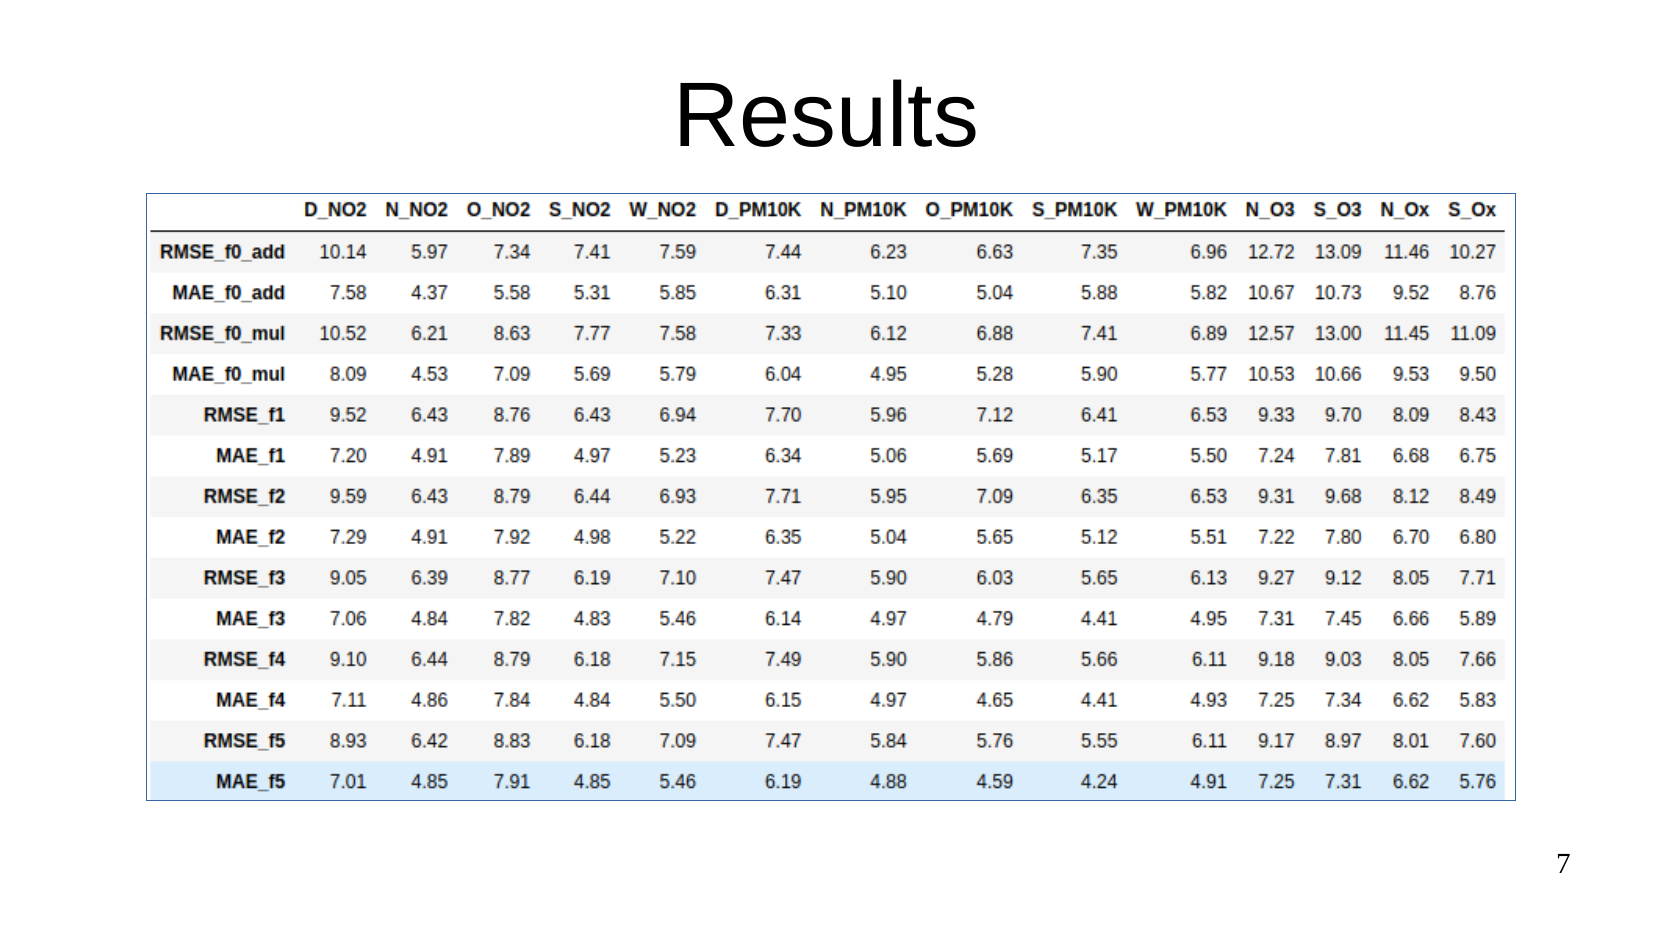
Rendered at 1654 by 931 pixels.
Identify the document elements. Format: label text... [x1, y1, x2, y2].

picture [146, 193, 1516, 801]
title Results [82, 37, 1571, 193]
